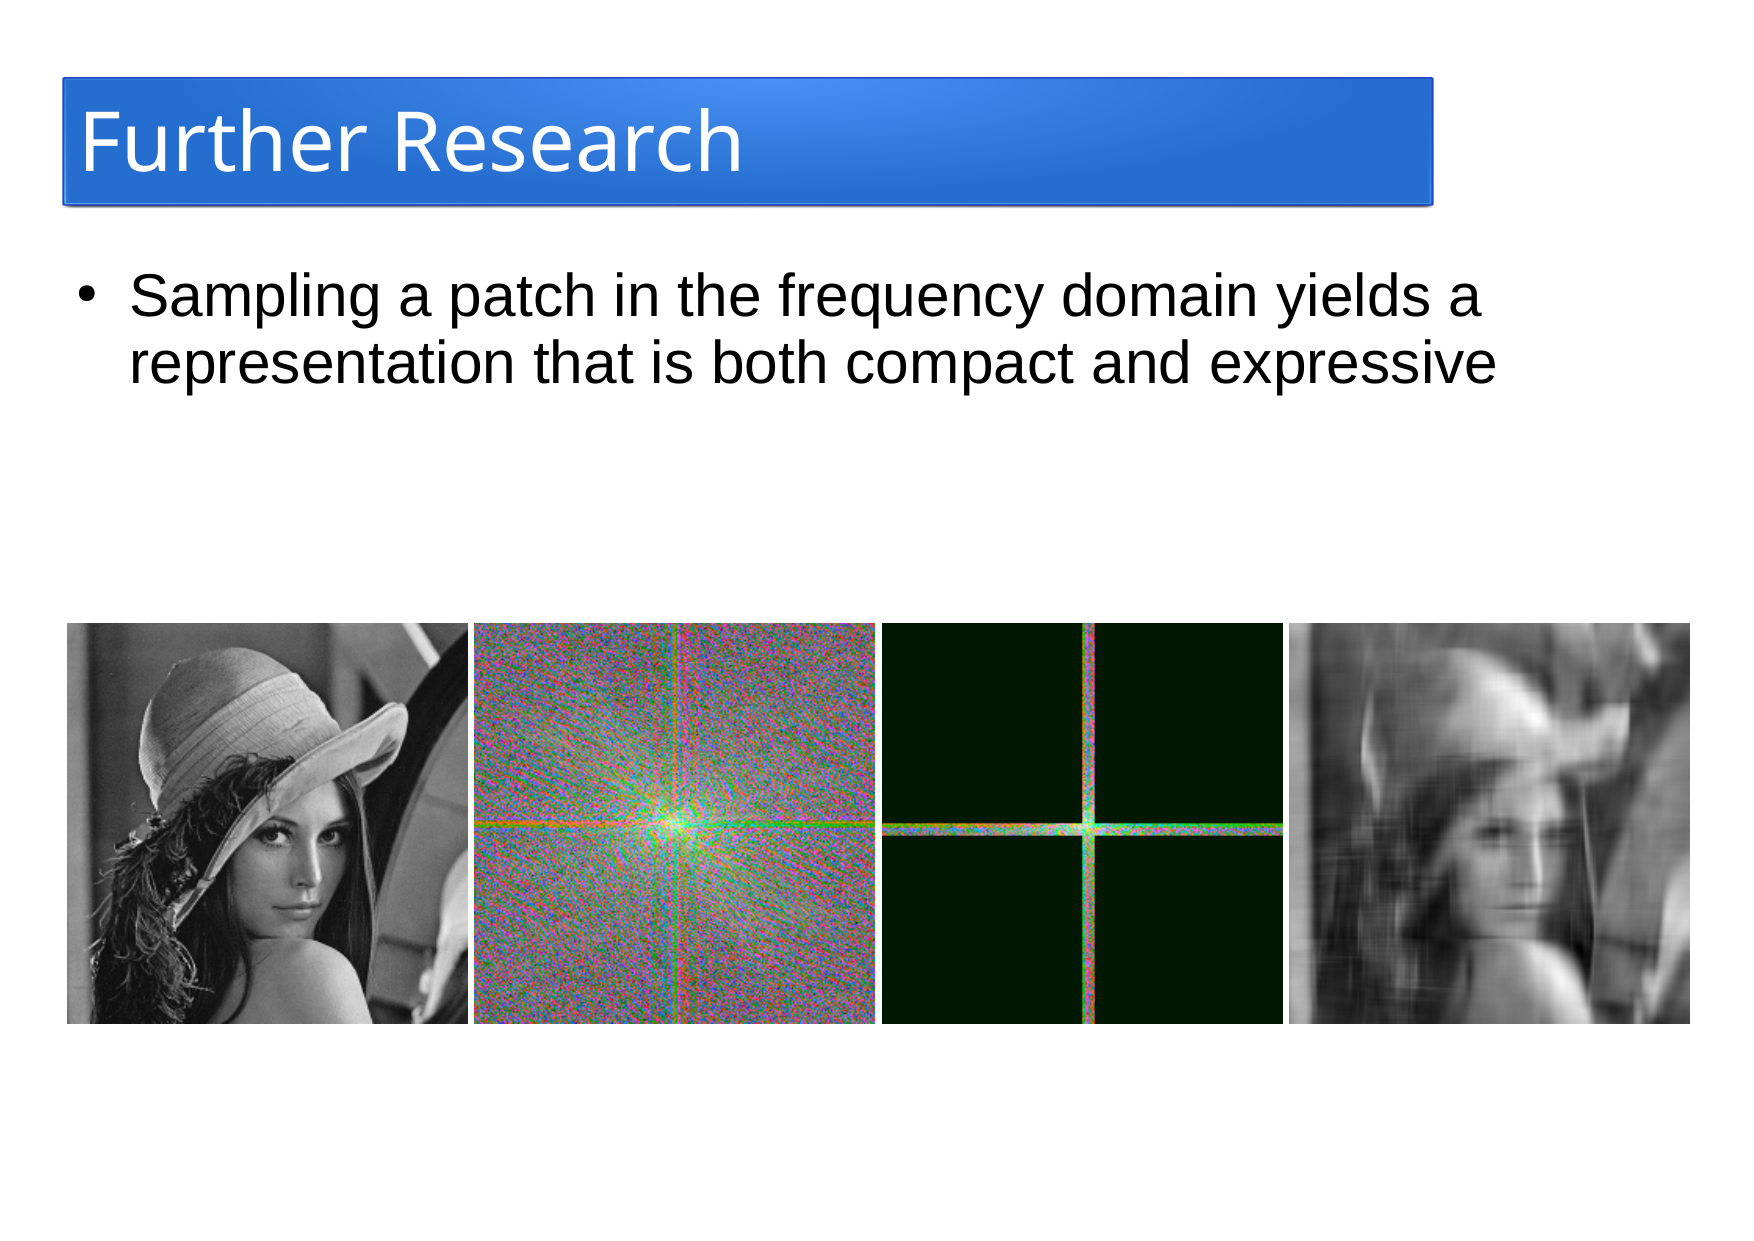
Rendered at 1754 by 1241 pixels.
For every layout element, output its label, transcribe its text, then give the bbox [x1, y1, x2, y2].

picture [474, 623, 875, 1024]
picture [58, 77, 1439, 209]
list Sampling a patch in the frequency domain yields a representation that is both compact and expressive [58, 261, 1696, 496]
picture [882, 623, 1283, 1024]
picture [1289, 623, 1690, 1024]
picture [67, 623, 468, 1024]
title Further Research [78, 80, 1429, 198]
